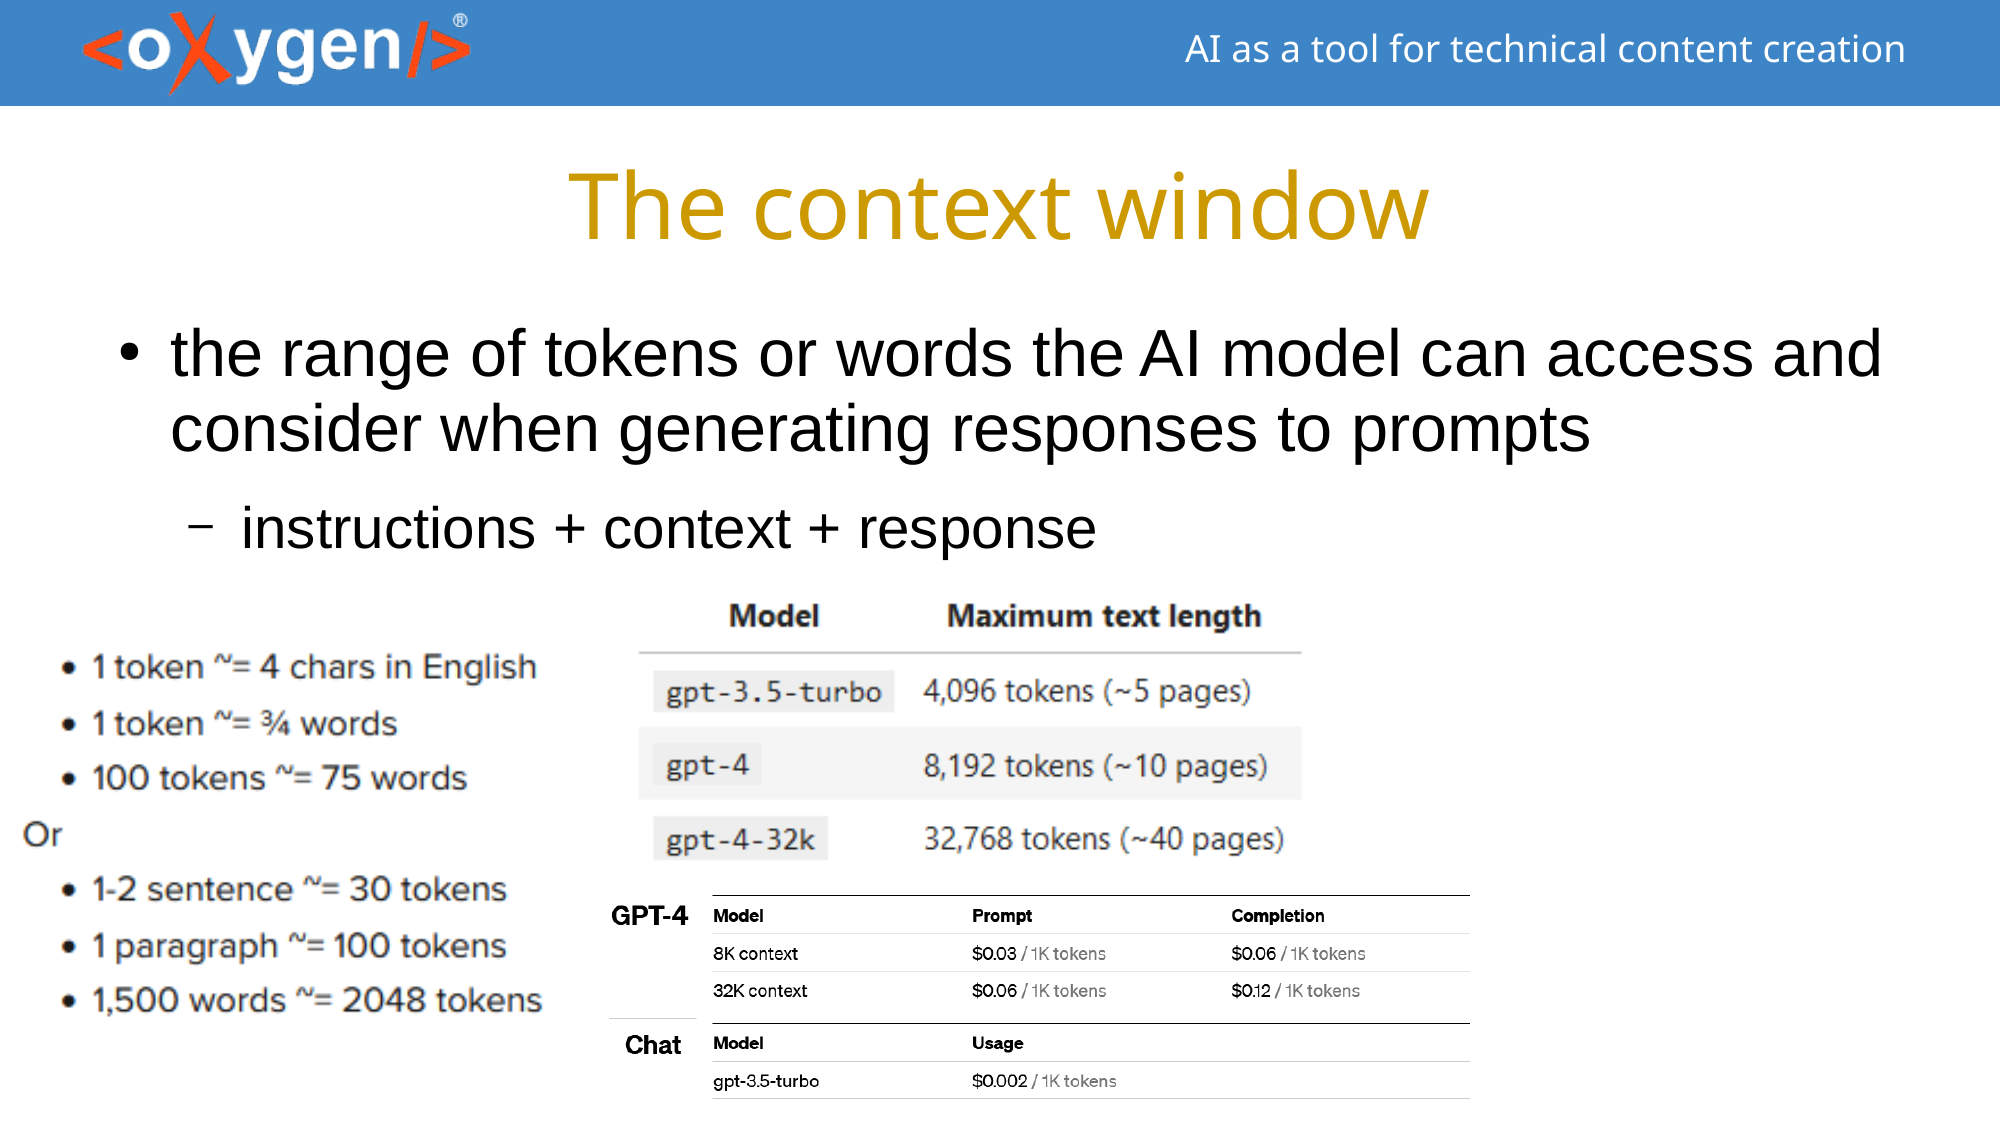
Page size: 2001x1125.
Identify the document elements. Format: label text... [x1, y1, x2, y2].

title The context window [99, 92, 1900, 316]
picture [573, 569, 1471, 1102]
picture [75, 0, 488, 106]
list the range of tokens or words the AI model can access and consider when generating responses to prompts instructions + context + response [99, 316, 1900, 1083]
picture [6, 645, 556, 1036]
